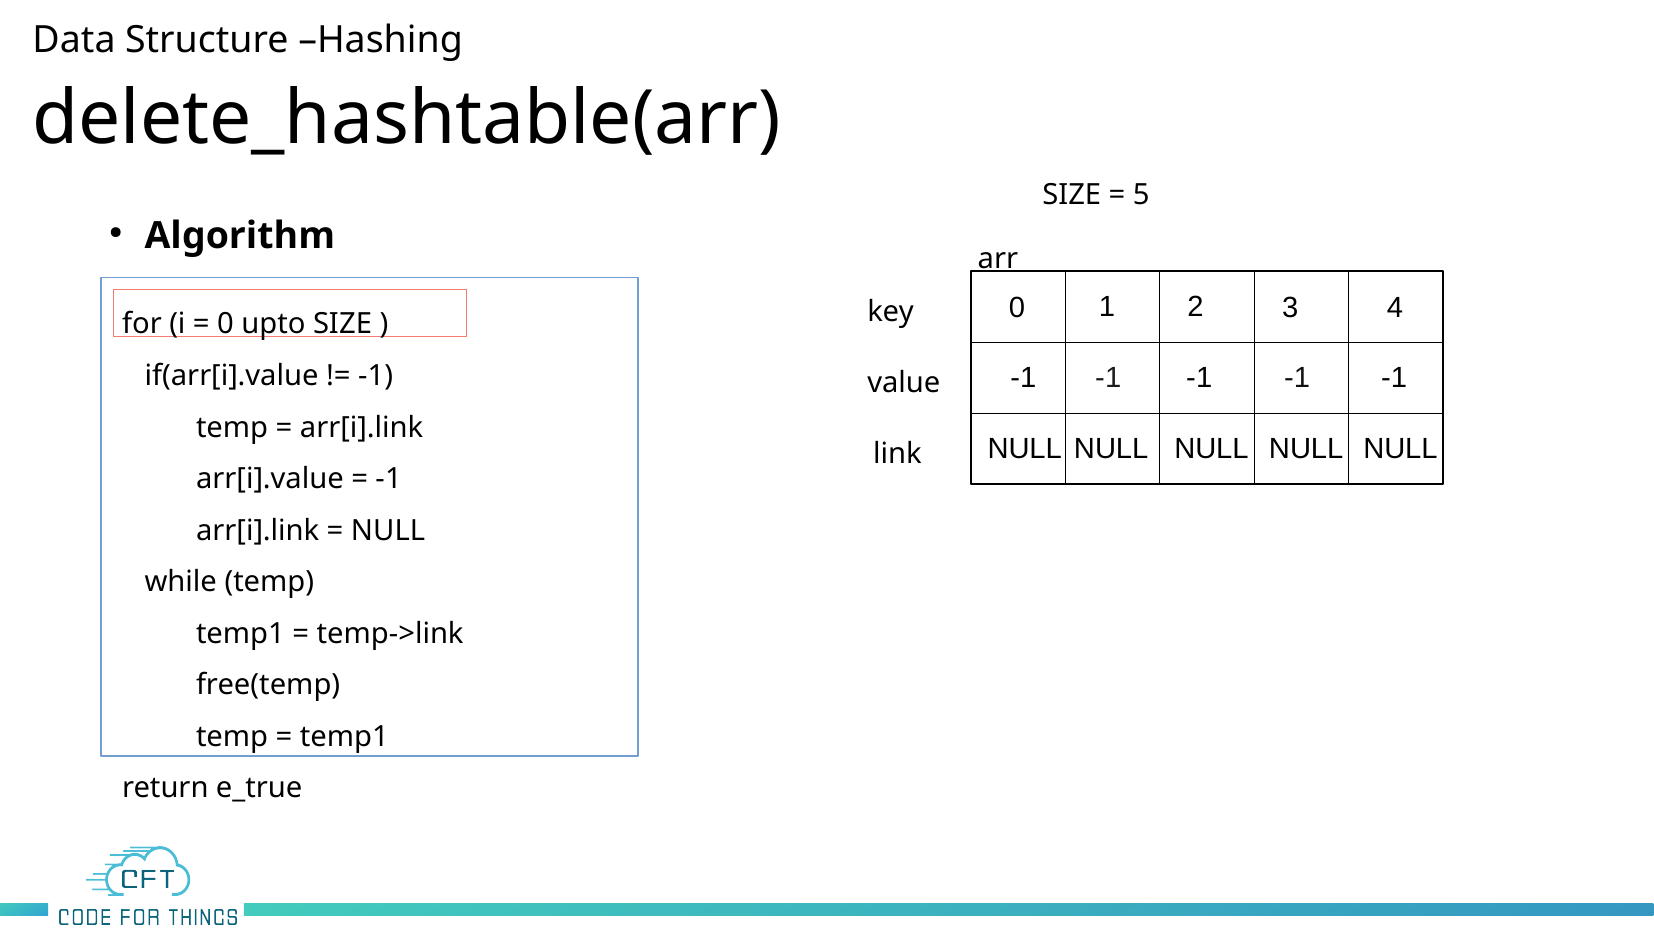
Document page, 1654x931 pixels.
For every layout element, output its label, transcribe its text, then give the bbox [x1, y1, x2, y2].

title Data Structure –Hashing delete_hashtable(arr) [32, 12, 1630, 166]
text_box [1255, 473, 1348, 484]
text_box NULL [1348, 424, 1453, 473]
text_box 2 [1172, 282, 1219, 331]
text_box NULL [1059, 424, 1164, 473]
text_box for (i = 0 upto SIZE ) if(arr[i].value != -1) temp = arr[i].link arr[i].value = -1 arr[i].link = NULL while (temp) temp1 = temp->link free(temp) temp = temp1 return e_true [107, 295, 851, 886]
text_box NULL [1164, 424, 1254, 473]
text_box [1160, 343, 1254, 413]
text_box [1066, 473, 1159, 484]
text_box [1349, 473, 1444, 484]
text_box NULL [972, 424, 1059, 473]
text_box NULL [1254, 424, 1348, 473]
text_box SIZE = 5 [1027, 166, 1205, 216]
text_box -1 [1366, 353, 1422, 402]
text_box 0 [994, 283, 1041, 332]
text_box [970, 280, 1065, 342]
text_box link [858, 424, 1004, 474]
text_box [970, 473, 1065, 484]
text_box [1066, 271, 1159, 342]
text_box [1349, 343, 1444, 413]
text_box 1 [1084, 282, 1131, 331]
text_box [1160, 414, 1254, 424]
text_box Algorithm [94, 200, 886, 269]
text_box [1160, 473, 1254, 484]
text_box [1066, 343, 1159, 413]
text_box value [852, 353, 1018, 437]
text_box -1 [1269, 353, 1325, 402]
text_box [100, 277, 638, 756]
text_box 3 [1267, 283, 1314, 331]
text_box [1255, 343, 1348, 413]
text_box [1160, 271, 1254, 342]
text_box [1255, 271, 1348, 342]
text_box [1349, 271, 1444, 342]
text_box [1349, 414, 1444, 424]
text_box [1018, 414, 1065, 424]
text_box [1018, 343, 1065, 413]
text_box [1255, 414, 1348, 424]
text_box arr [963, 230, 1141, 280]
text_box -1 [1171, 353, 1228, 402]
picture [59, 846, 237, 925]
text_box -1 [1080, 353, 1136, 402]
text_box key [852, 283, 1018, 353]
text_box -1 [995, 353, 1052, 402]
text_box 4 [1372, 283, 1419, 331]
text_box [1066, 414, 1159, 424]
